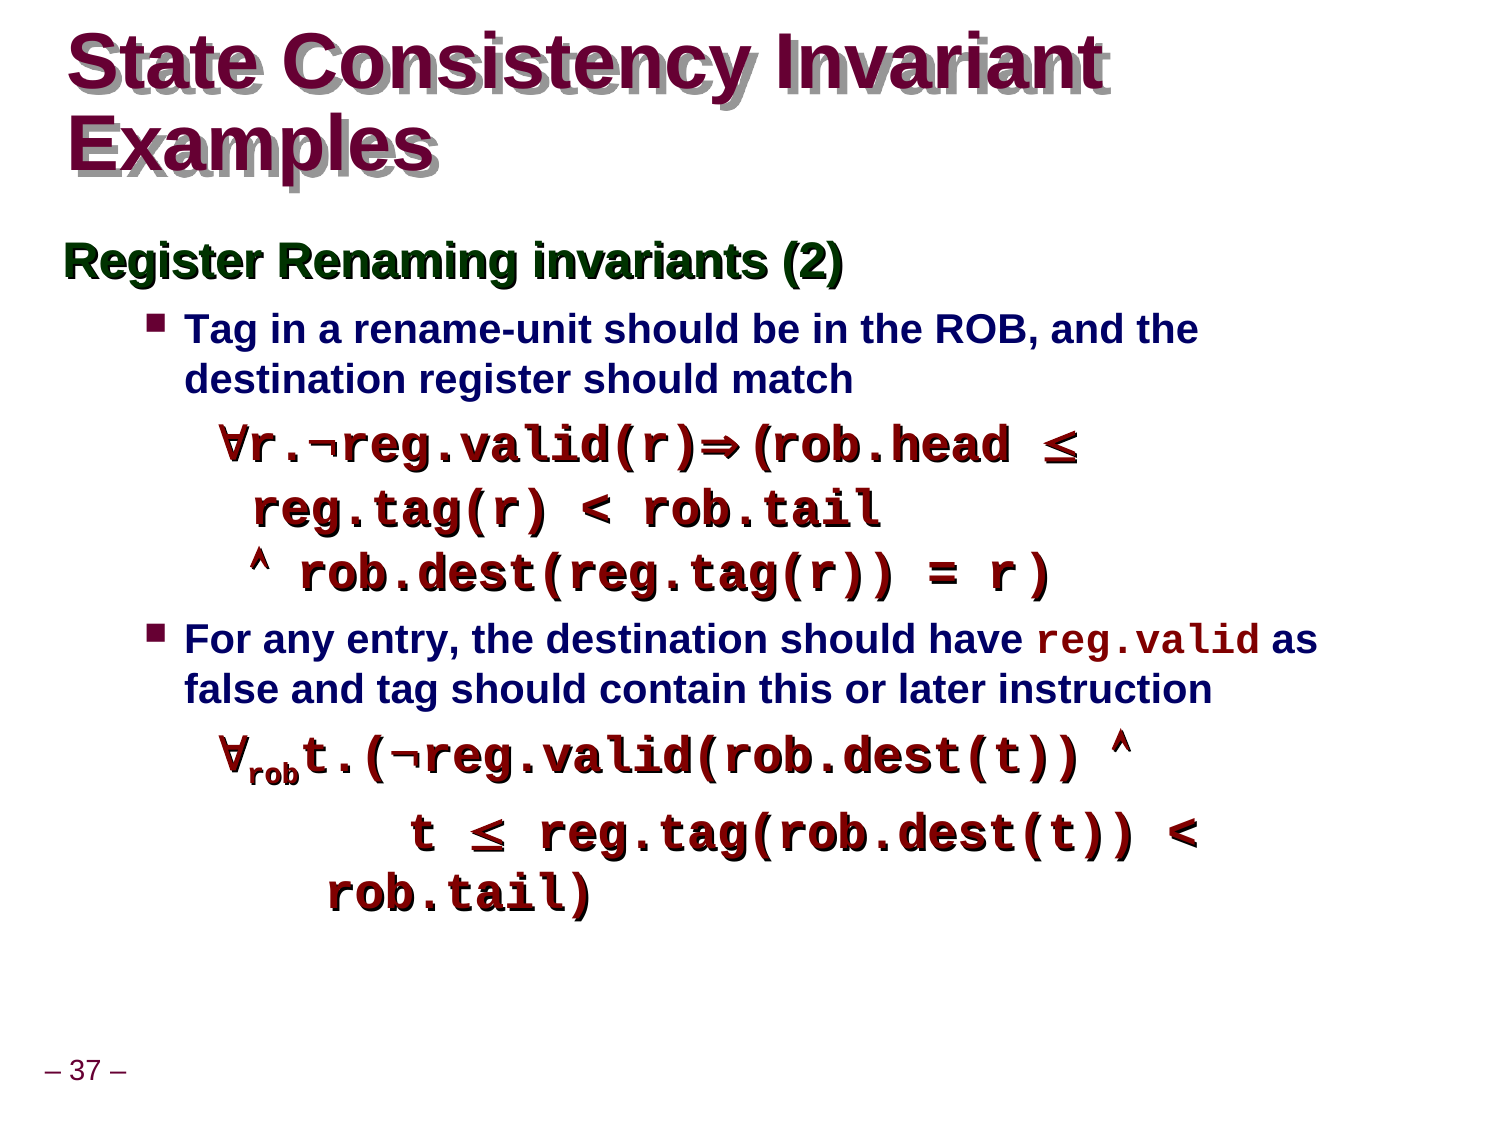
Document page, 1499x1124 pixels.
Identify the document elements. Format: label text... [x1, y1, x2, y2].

list Register Renaming invariants (2) Tag in a rename-unit should be in the ROB, and the destination register should match r.reg.valid(r) (rob.head  reg.tag(r) < rob.tail  rob.dest(reg.tag(r)) = r ) For any entry, the destination should have reg.valid as false and tag should contain this or later instruction robt.(reg.valid(rob.dest(t))  t  reg.tag(rob.dest(t)) < rob.tail) [47, 224, 1409, 1056]
title State Consistency Invariant Examples [66, 21, 1495, 188]
